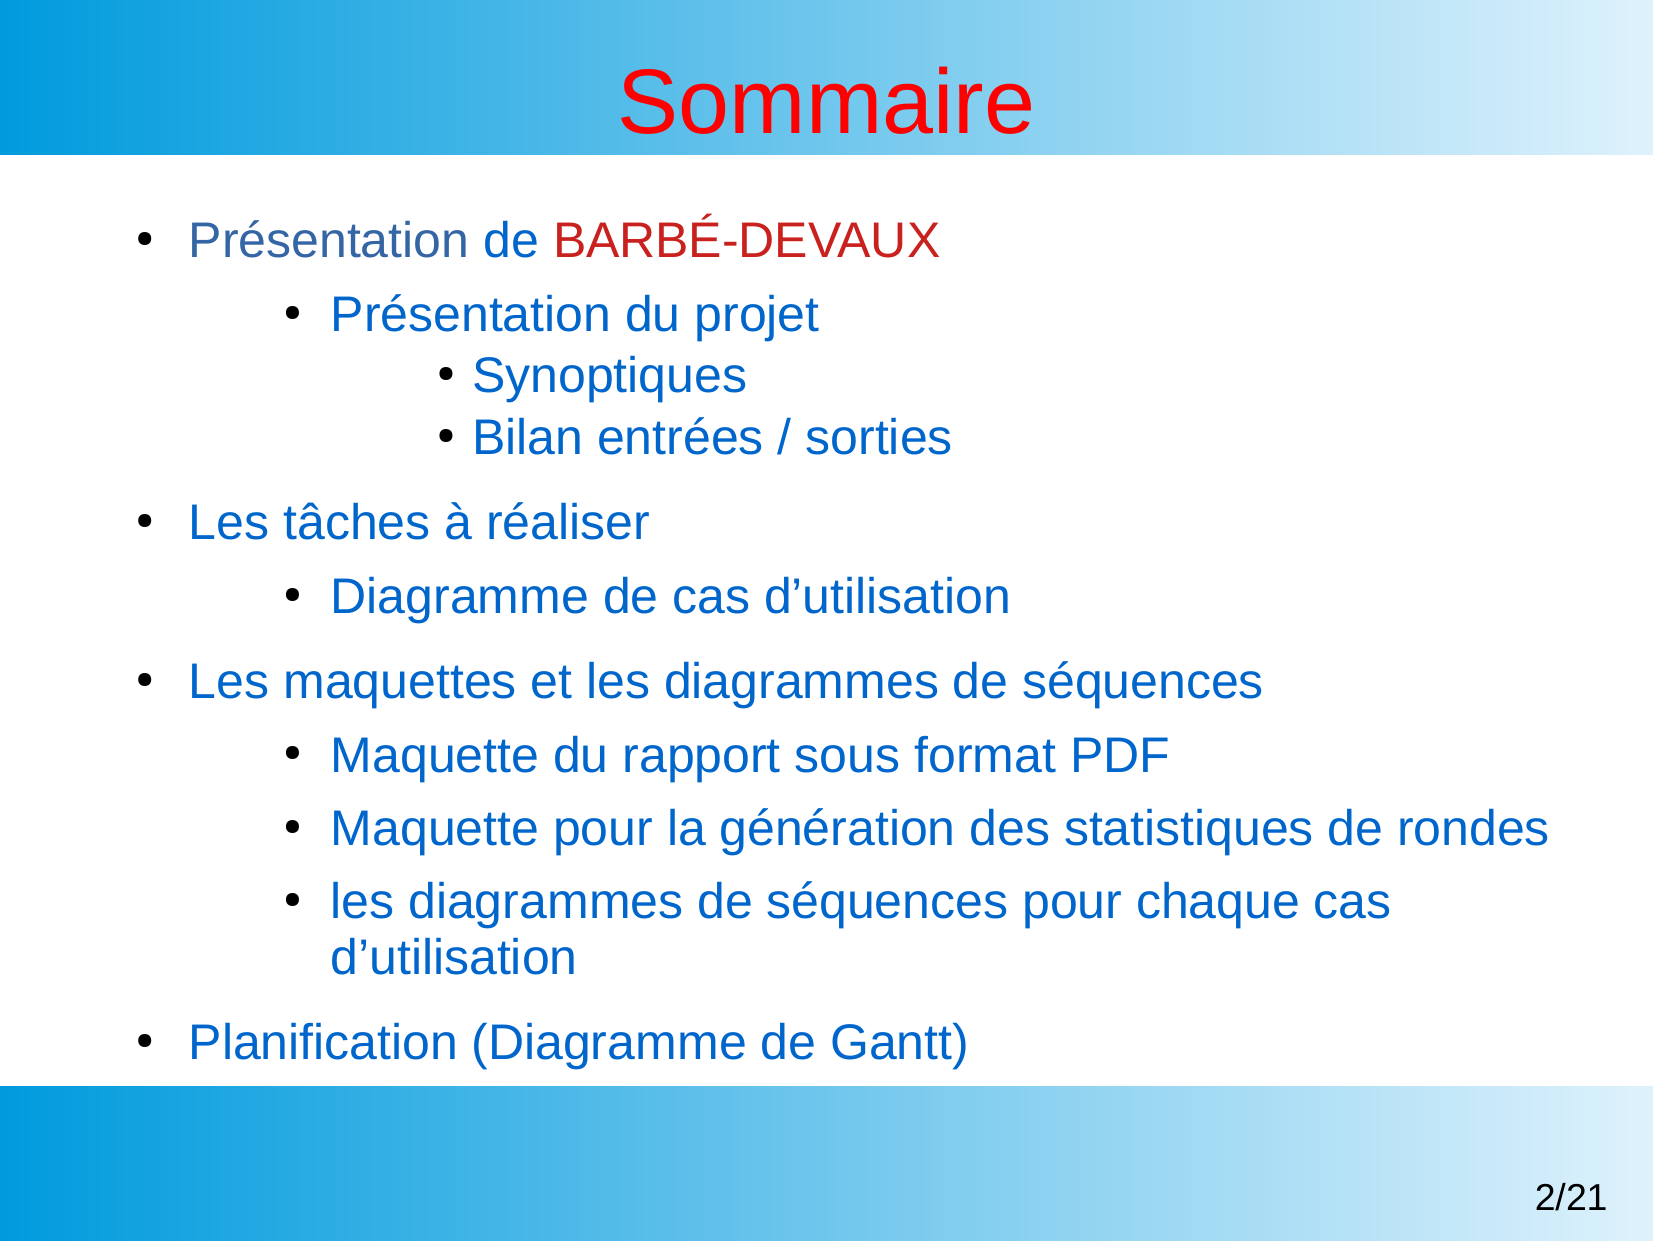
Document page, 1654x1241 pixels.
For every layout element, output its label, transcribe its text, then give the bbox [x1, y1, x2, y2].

text_box <numéro>/21 [1520, 1169, 1654, 1240]
title Sommaire [82, 49, 1571, 155]
list Présentation de BARBÉ-DEVAUX Présentation du projet Synoptiques Bilan entrées / sorties Les tâches à réaliser Diagramme de cas d’utilisation Les maquettes et les diagrammes de séquences Maquette du rapport sous format PDF Maquette pour la génération des statistiques de rondes les diagrammes de séquences pour chaque cas d’utilisation Planification (Diagramme de Gantt) [118, 212, 1583, 1075]
